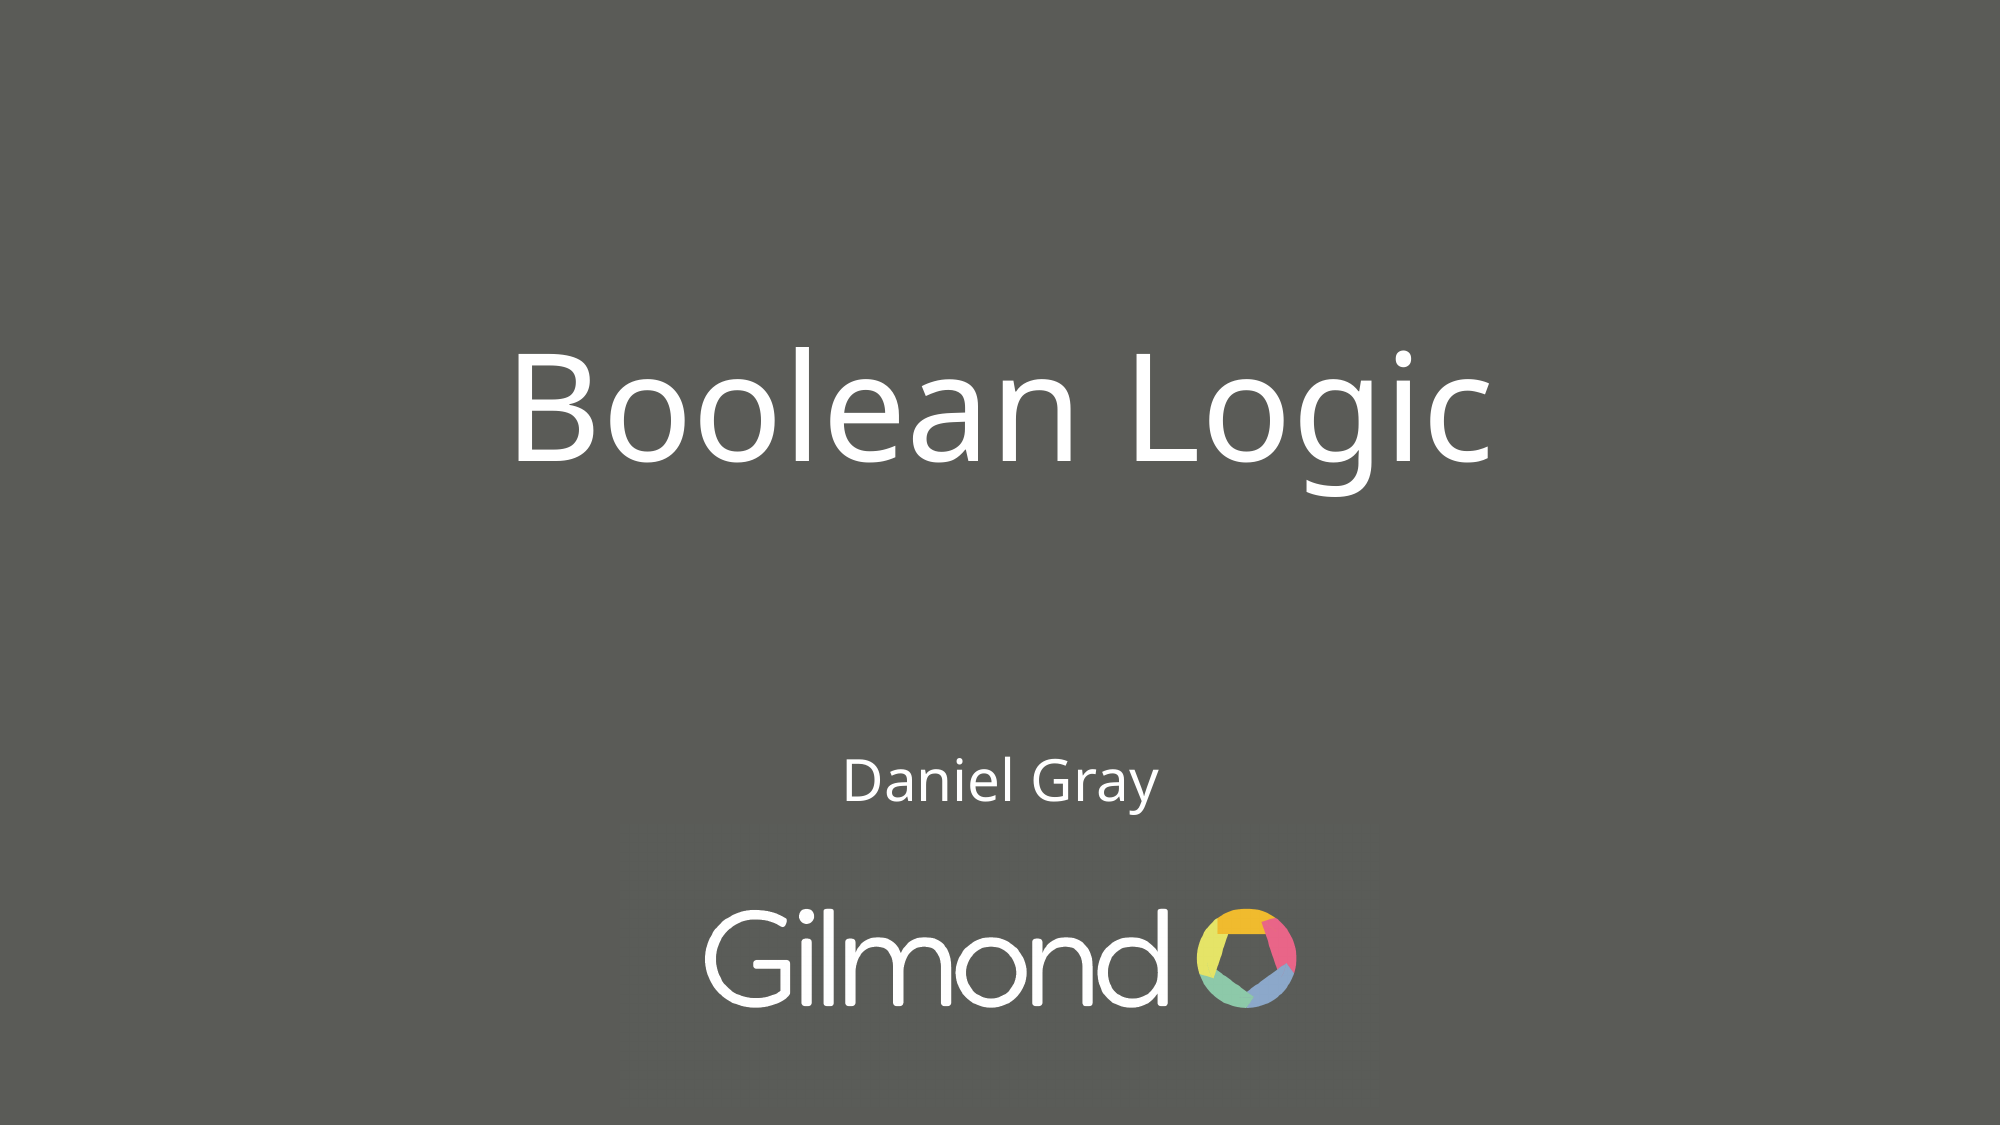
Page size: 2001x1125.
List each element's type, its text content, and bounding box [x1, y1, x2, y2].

subtitle Daniel Gray [249, 581, 1750, 985]
subtitle Boolean Logic [249, 211, 1750, 581]
picture [620, 824, 1380, 1108]
